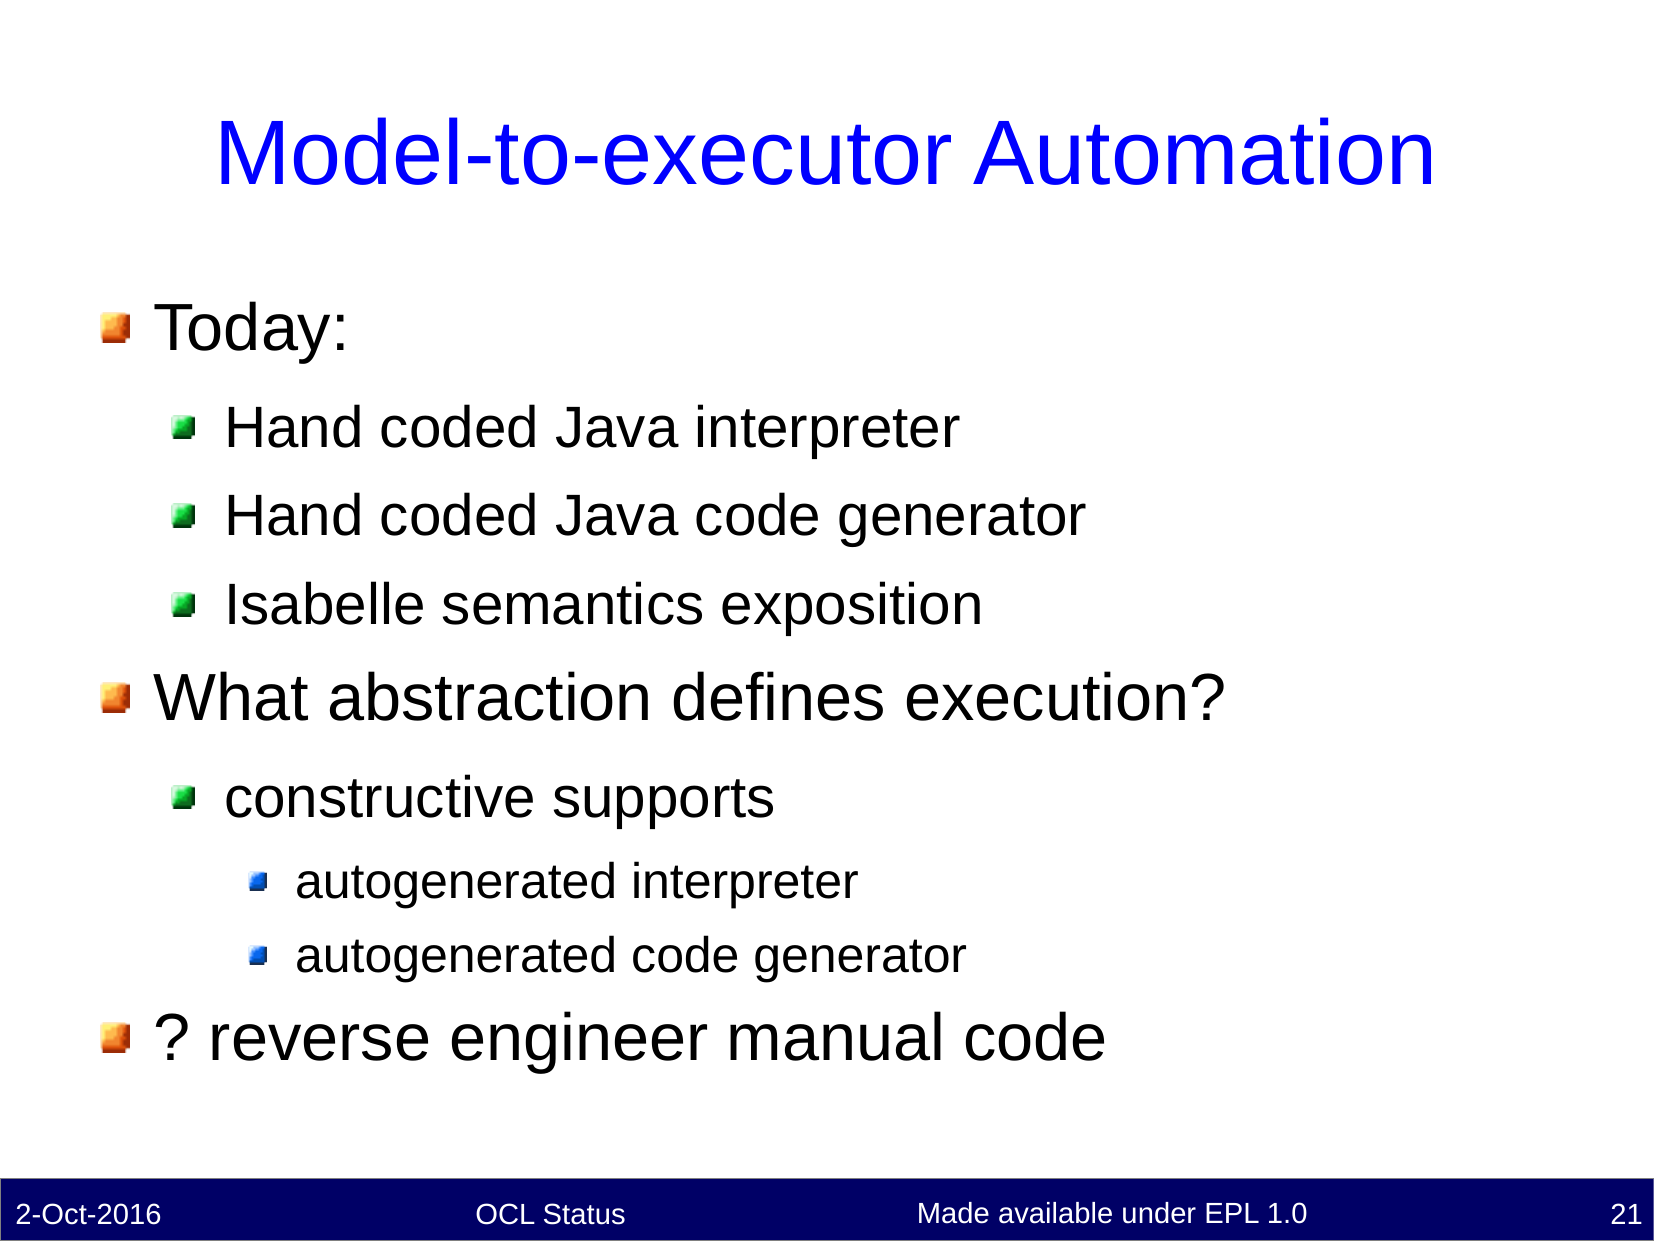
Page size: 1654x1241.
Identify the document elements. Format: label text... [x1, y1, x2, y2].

list Today: Hand coded Java interpreter Hand coded Java code generator Isabelle semantics exposition What abstraction defines execution? constructive supports autogenerated interpreter autogenerated code generator ? reverse engineer manual code [82, 290, 1595, 1109]
title Model-to-executor Automation [82, 49, 1571, 257]
